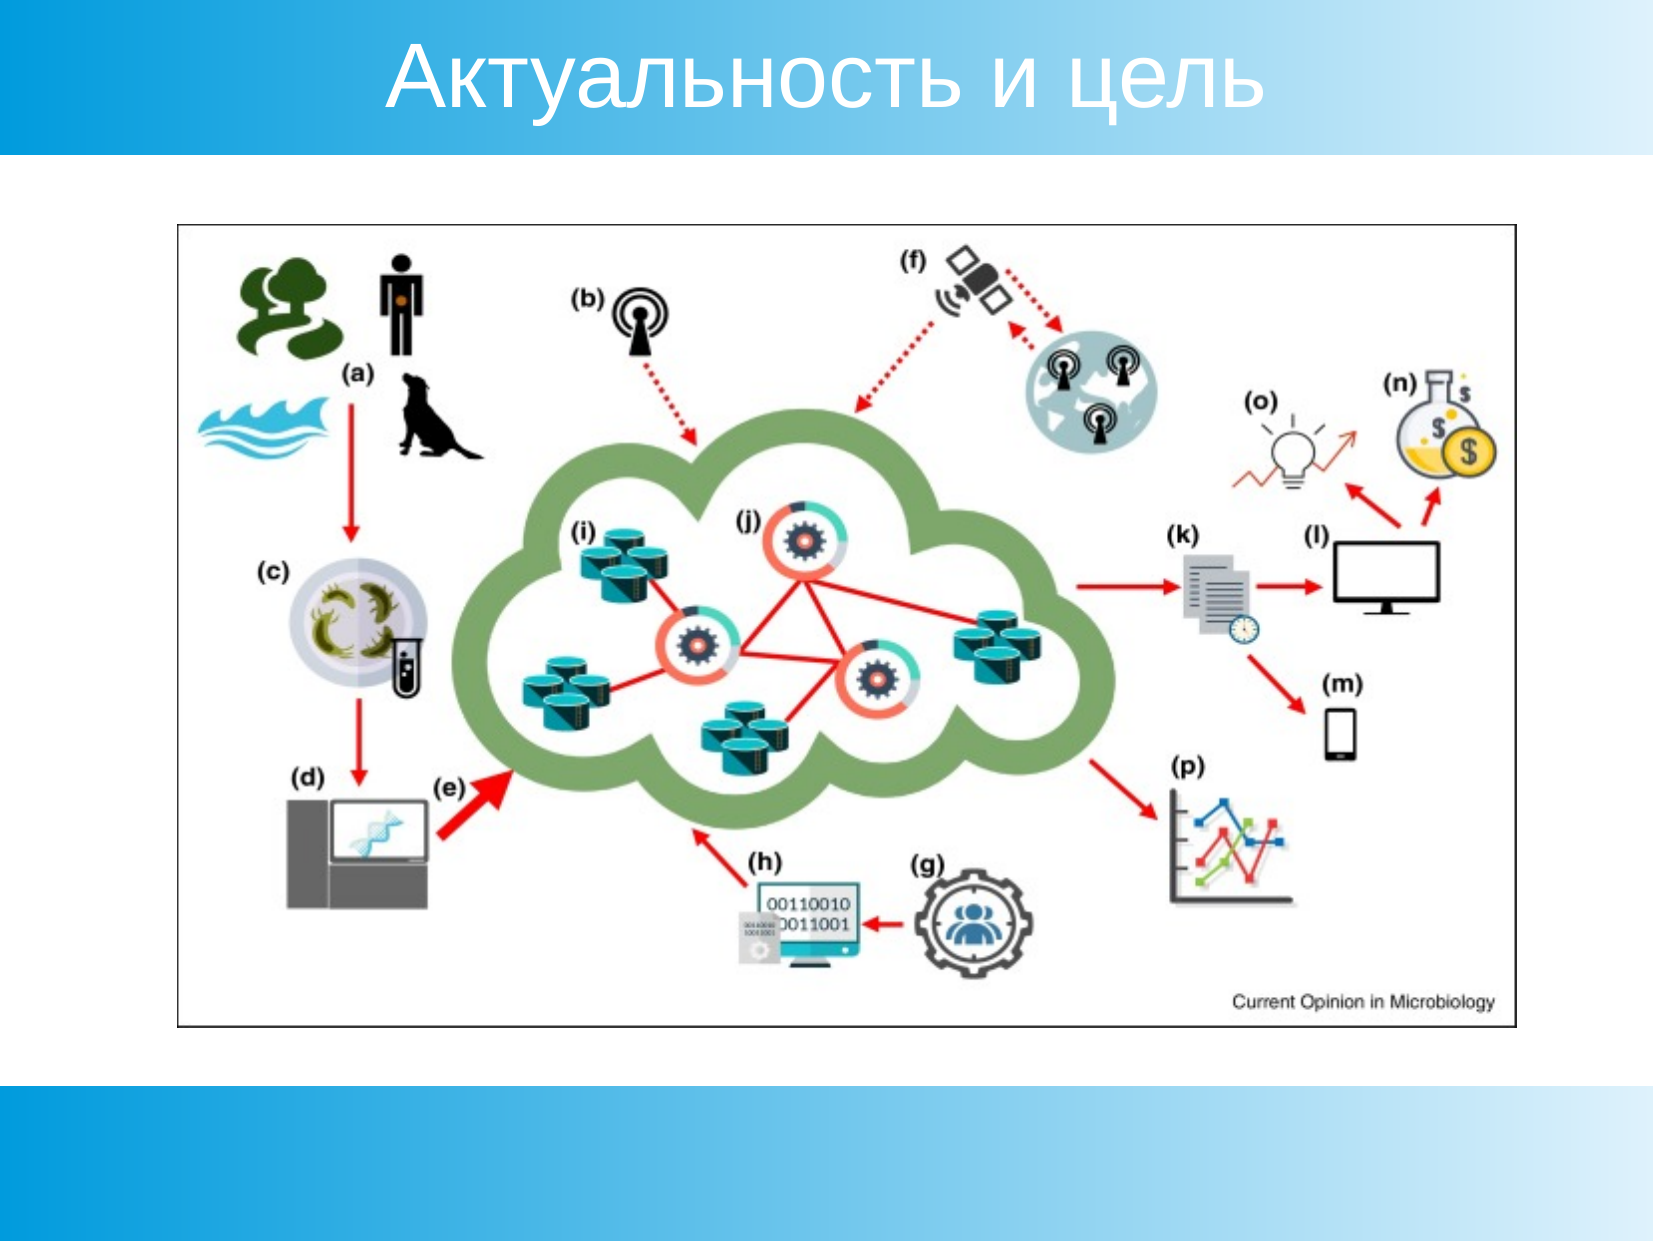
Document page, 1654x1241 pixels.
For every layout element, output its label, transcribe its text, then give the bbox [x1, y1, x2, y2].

title Актуальность и цель [82, 23, 1571, 129]
picture [177, 224, 1517, 1028]
